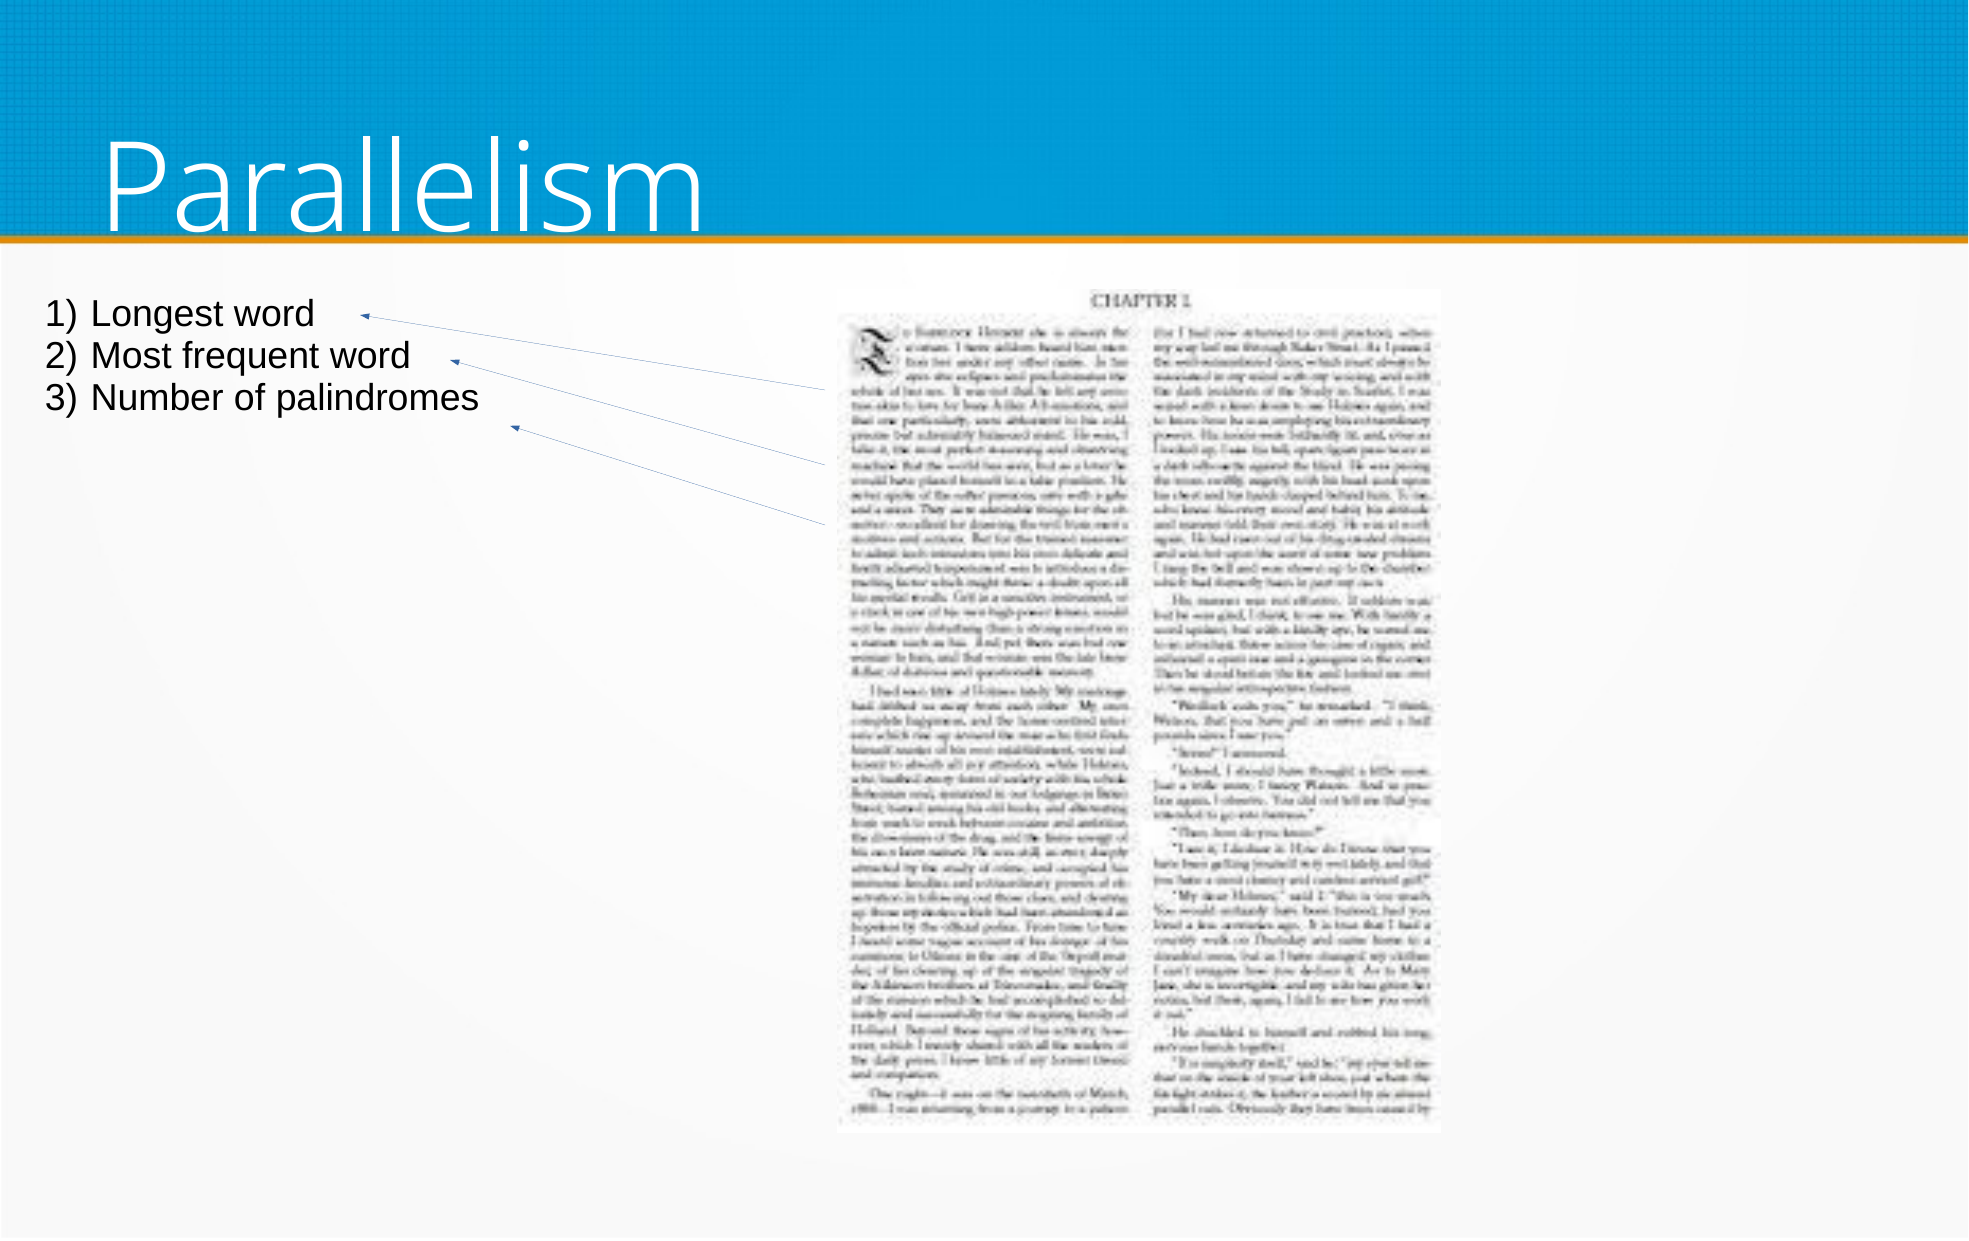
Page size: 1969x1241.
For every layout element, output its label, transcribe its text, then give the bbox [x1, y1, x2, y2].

text_box Longest word Most frequent word Number of palindromes [30, 285, 781, 426]
title Parallelism [98, 49, 1870, 257]
picture [0, 233, 1969, 1241]
